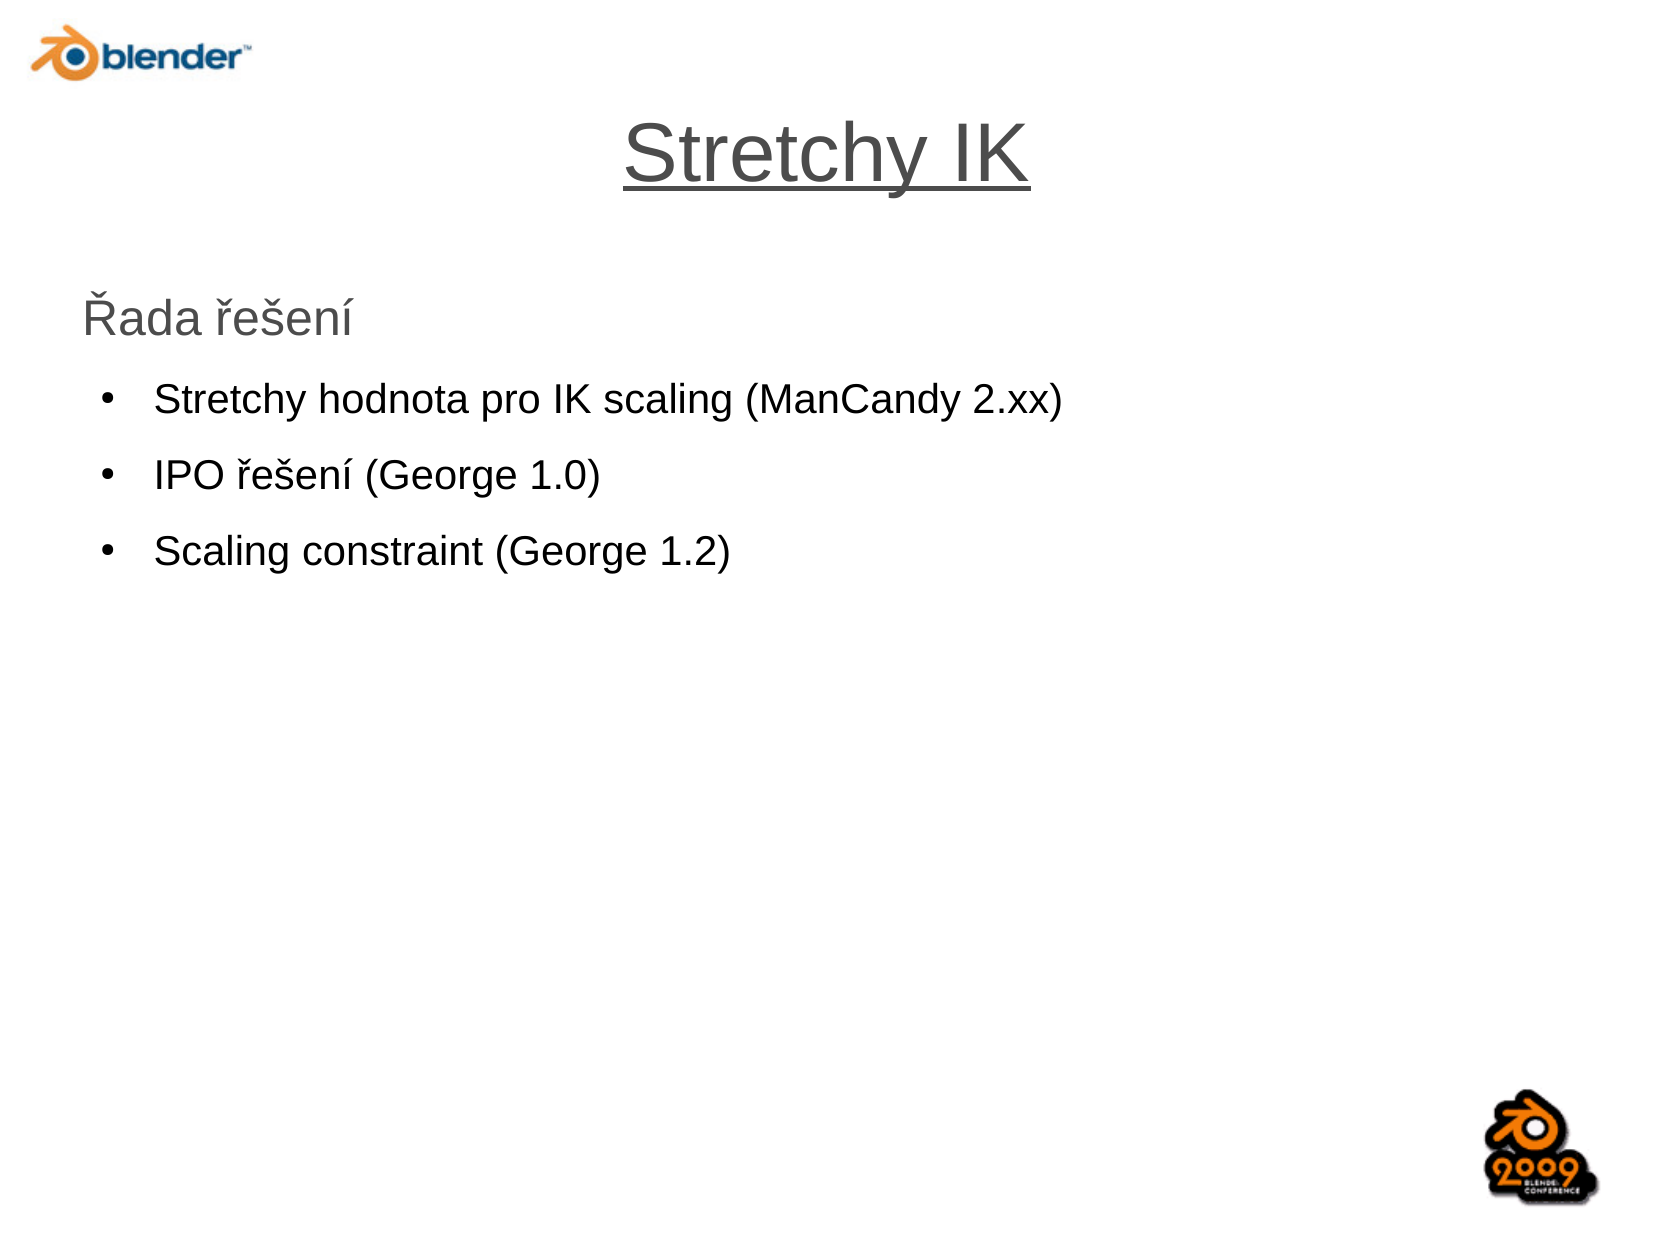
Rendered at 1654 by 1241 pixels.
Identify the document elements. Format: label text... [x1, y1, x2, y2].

list Řada řešení Stretchy hodnota pro IK scaling (ManCandy 2.xx) IPO řešení (George 1.0) Scaling constraint (George 1.2) [82, 290, 1571, 1109]
picture [1476, 1085, 1602, 1211]
picture [15, 18, 266, 89]
title Stretchy IK [82, 49, 1571, 257]
